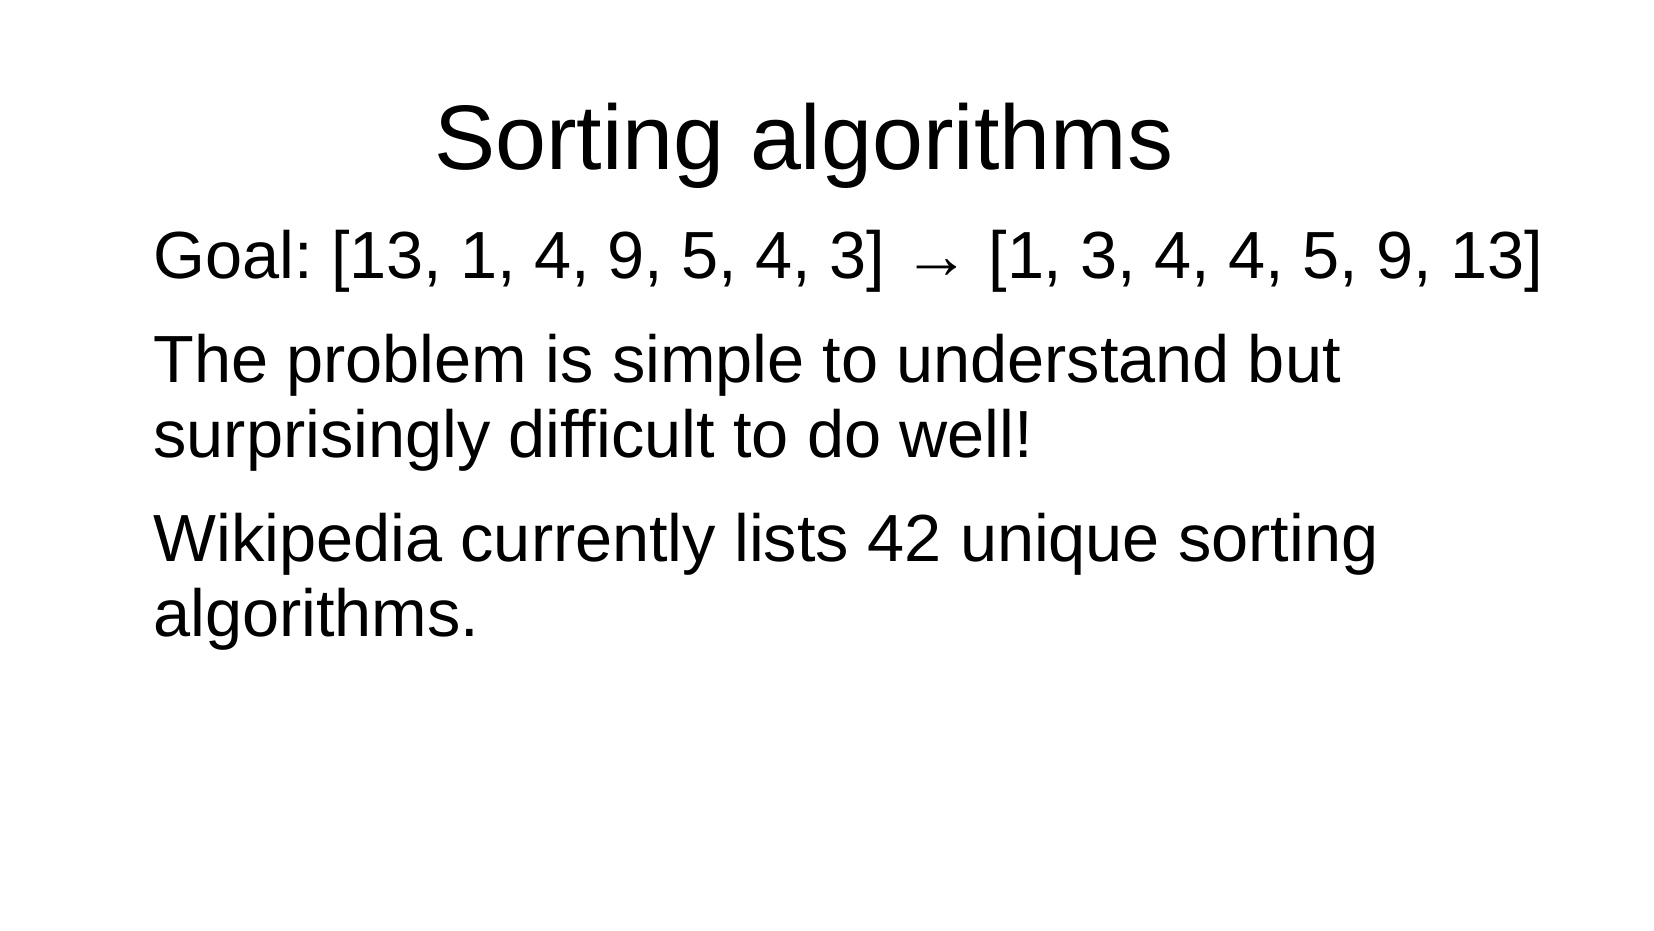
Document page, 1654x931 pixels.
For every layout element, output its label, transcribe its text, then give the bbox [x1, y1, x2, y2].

list Goal: [13, 1, 4, 9, 5, 4, 3] → [1, 3, 4, 4, 5, 9, 13] The problem is simple to understand but surprisingly difficult to do well! Wikipedia currently lists 42 unique sorting algorithms. [82, 217, 1571, 758]
title Sorting algorithms [60, 60, 1549, 216]
